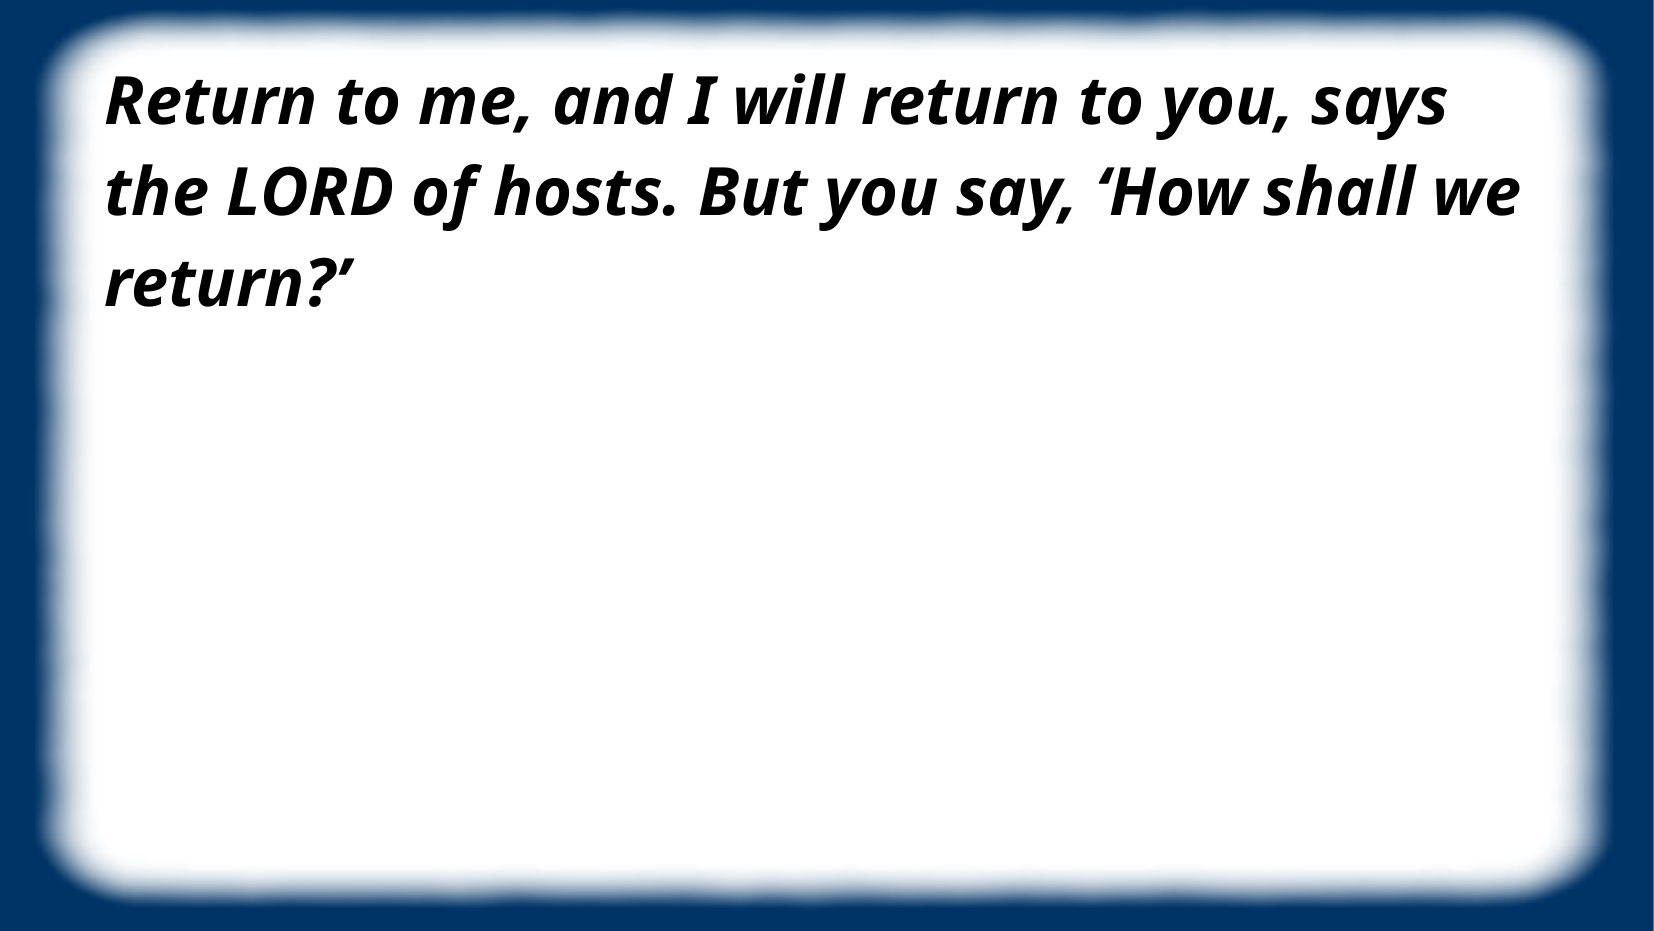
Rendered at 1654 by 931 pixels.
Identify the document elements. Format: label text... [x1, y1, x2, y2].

picture [0, 0, 1654, 931]
text_box Return to me, and I will return to you, says the Lord of hosts. But you say, ‘How shall we return?’ [90, 45, 1561, 327]
